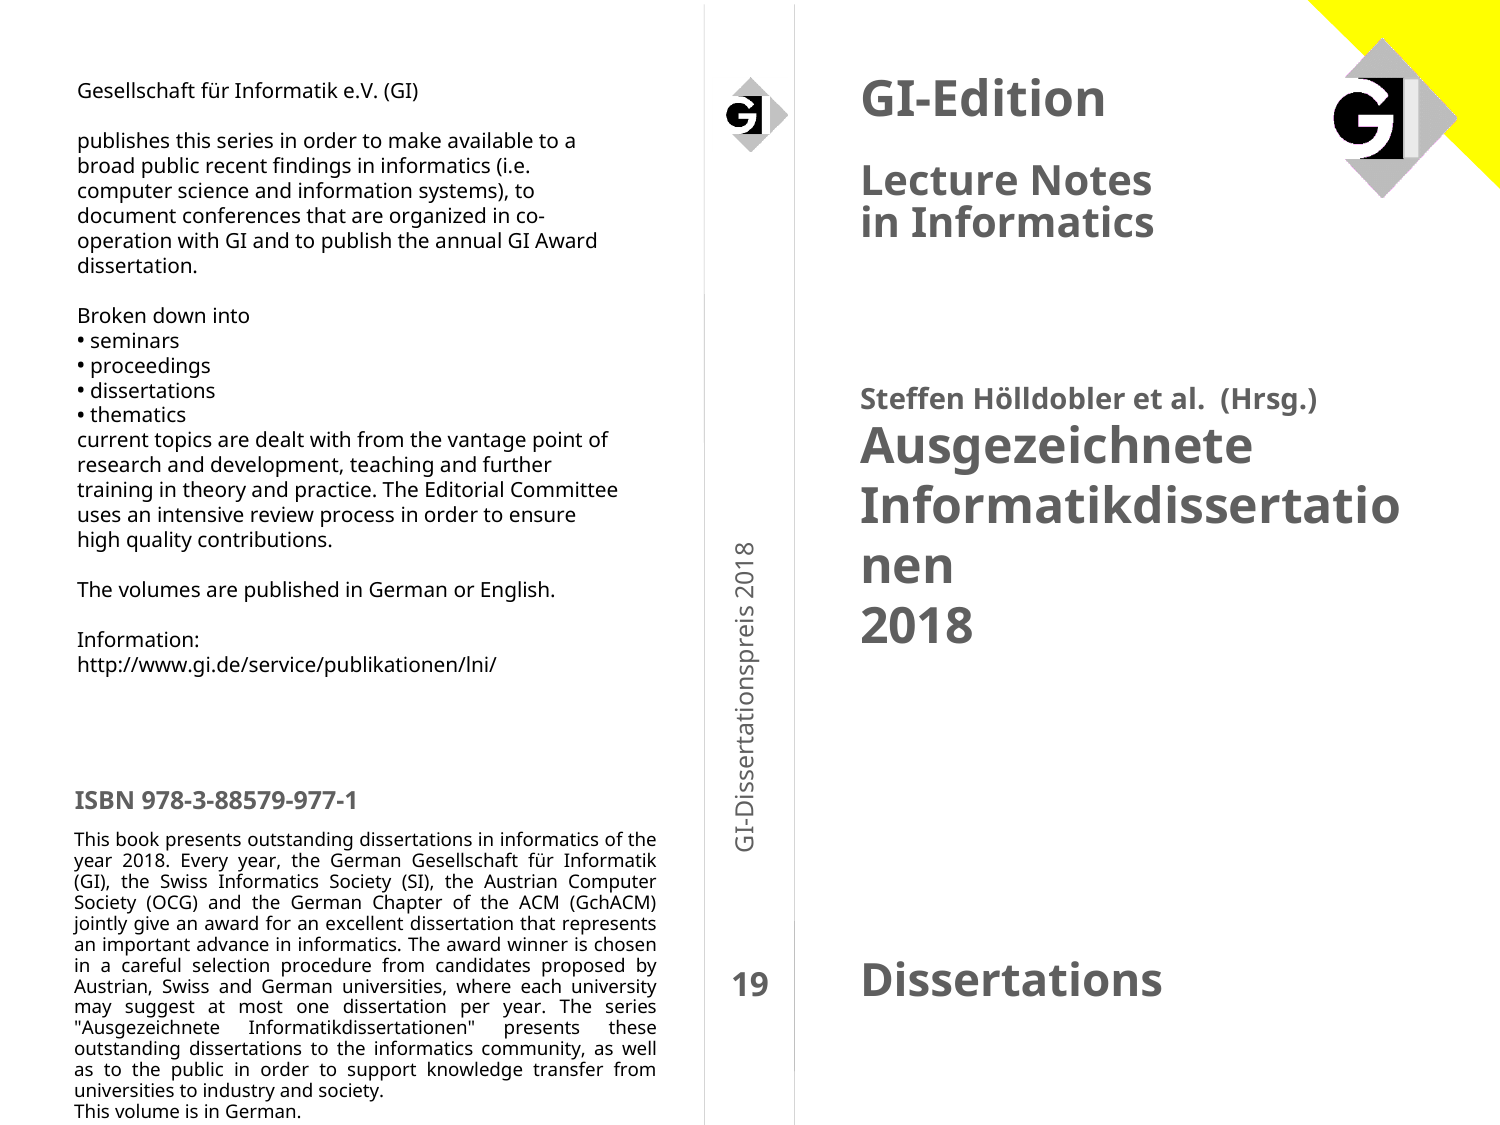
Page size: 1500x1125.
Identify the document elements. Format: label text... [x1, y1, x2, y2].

text_box GI-Edition Lecture Notes in Informatics [845, 64, 1348, 248]
text_box Steffen Hölldobler et al. (Hrsg.) Ausgezeichnete Informatikdissertationen 2018 [845, 384, 1438, 722]
text_box ISBN 978-3-88579-977-1 [60, 780, 415, 824]
text_box 19 [705, 959, 794, 1012]
picture [712, 77, 788, 152]
text_box Gesellschaft für Informatik e.V. (GI) publishes this series in order to make available to a broad public recent findings in informatics (i.e. computer science and information systems), to document conferences that are organized in co-operation with GI and to publish the annual GI Award dissertation. Broken down into seminars proceedings dissertations thematics current topics are dealt with from the vantage point of research and development, teaching and further training in theory and practice. The Editorial Committee uses an intensive review process in order to ensure high quality contributions. The volumes are published in German or English. Information: http://www.gi.de/service/publikationen/lni/ [62, 69, 640, 685]
text_box [1403, 78, 1420, 159]
picture [1306, 38, 1457, 198]
text_box GI-Dissertationspreis 2018 [723, 130, 767, 868]
text_box Dissertations [845, 948, 1201, 1015]
text_box 19 [694, 959, 704, 1012]
text_box 19 [795, 959, 806, 1012]
text_box [1307, 0, 1500, 189]
text_box This book presents outstanding dissertations in informatics of the year 2018. Every year, the German Gesellschaft für Informatik (GI), the Swiss Informatics Society (SI), the Austrian Computer Society (OCG) and the German Chapter of the ACM (GchACM) jointly give an award for an excellent dissertation that represents an important advance in informatics. The award winner is chosen in a careful selection procedure from candidates proposed by Austrian, Swiss and German universities, where each university may suggest at most one dissertation per year. The series "Ausgezeichnete Informatikdissertationen" presents these outstanding dissertations to the informatics community, as well as to the public in order to support knowledge transfer from universities to industry and society. This volume is in German. [59, 822, 671, 1125]
